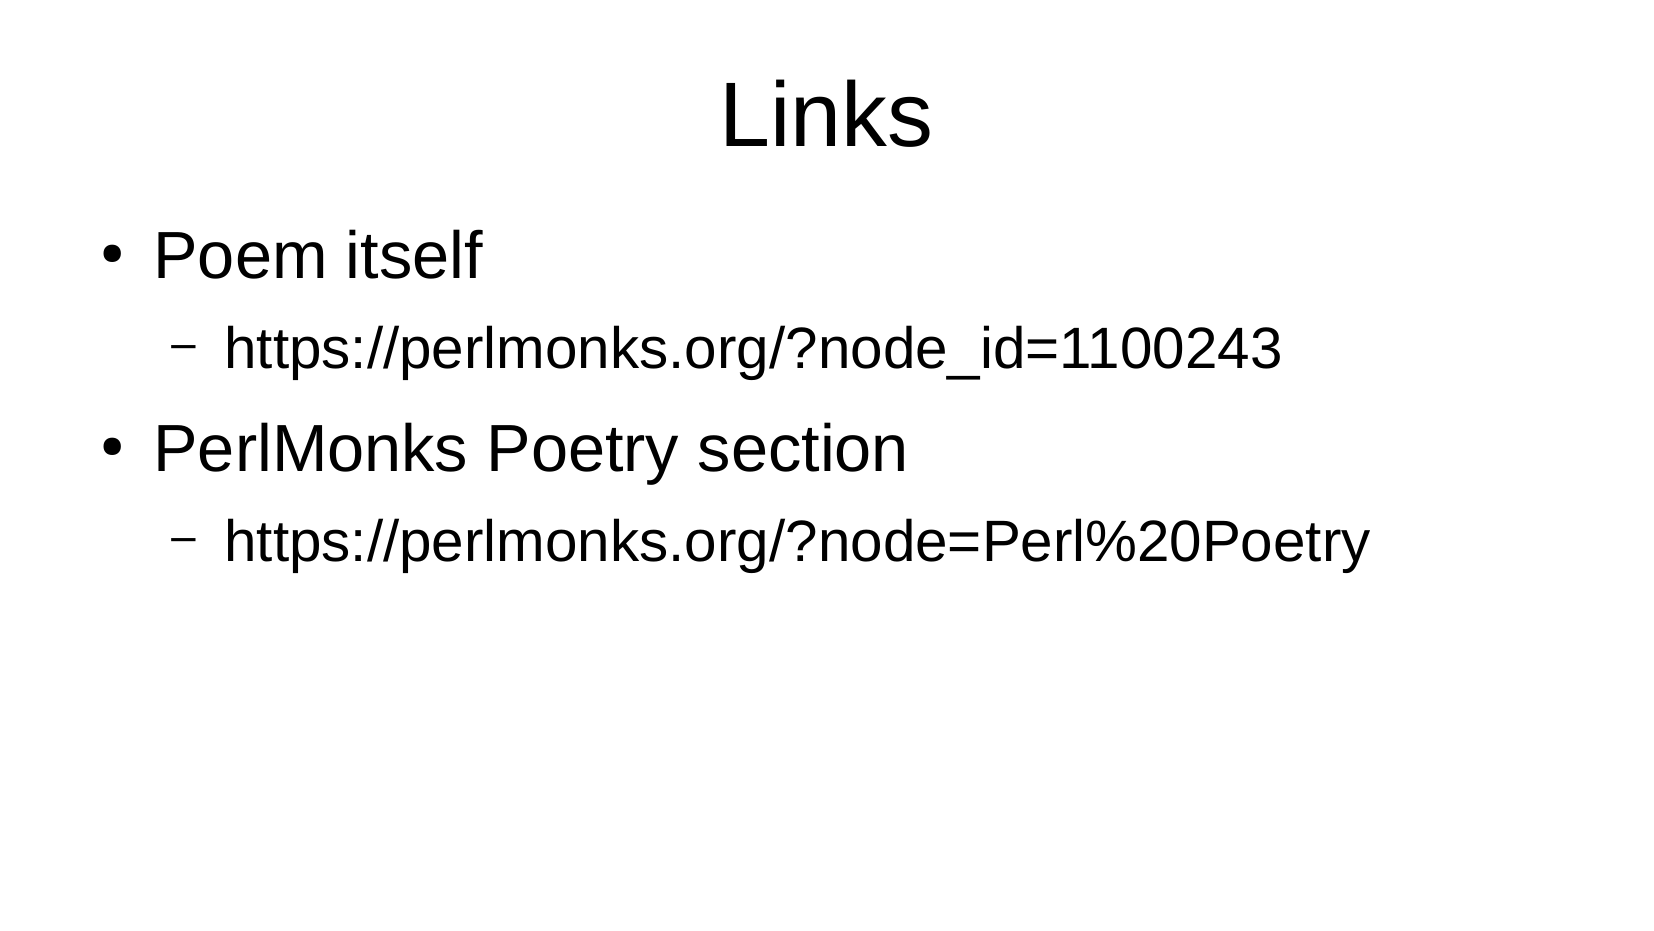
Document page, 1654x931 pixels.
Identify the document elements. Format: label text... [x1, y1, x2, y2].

title Links [82, 37, 1571, 193]
list Poem itself https://perlmonks.org/?node_id=1100243 PerlMonks Poetry section https://perlmonks.org/?node=Perl%20Poetry [82, 217, 1571, 758]
